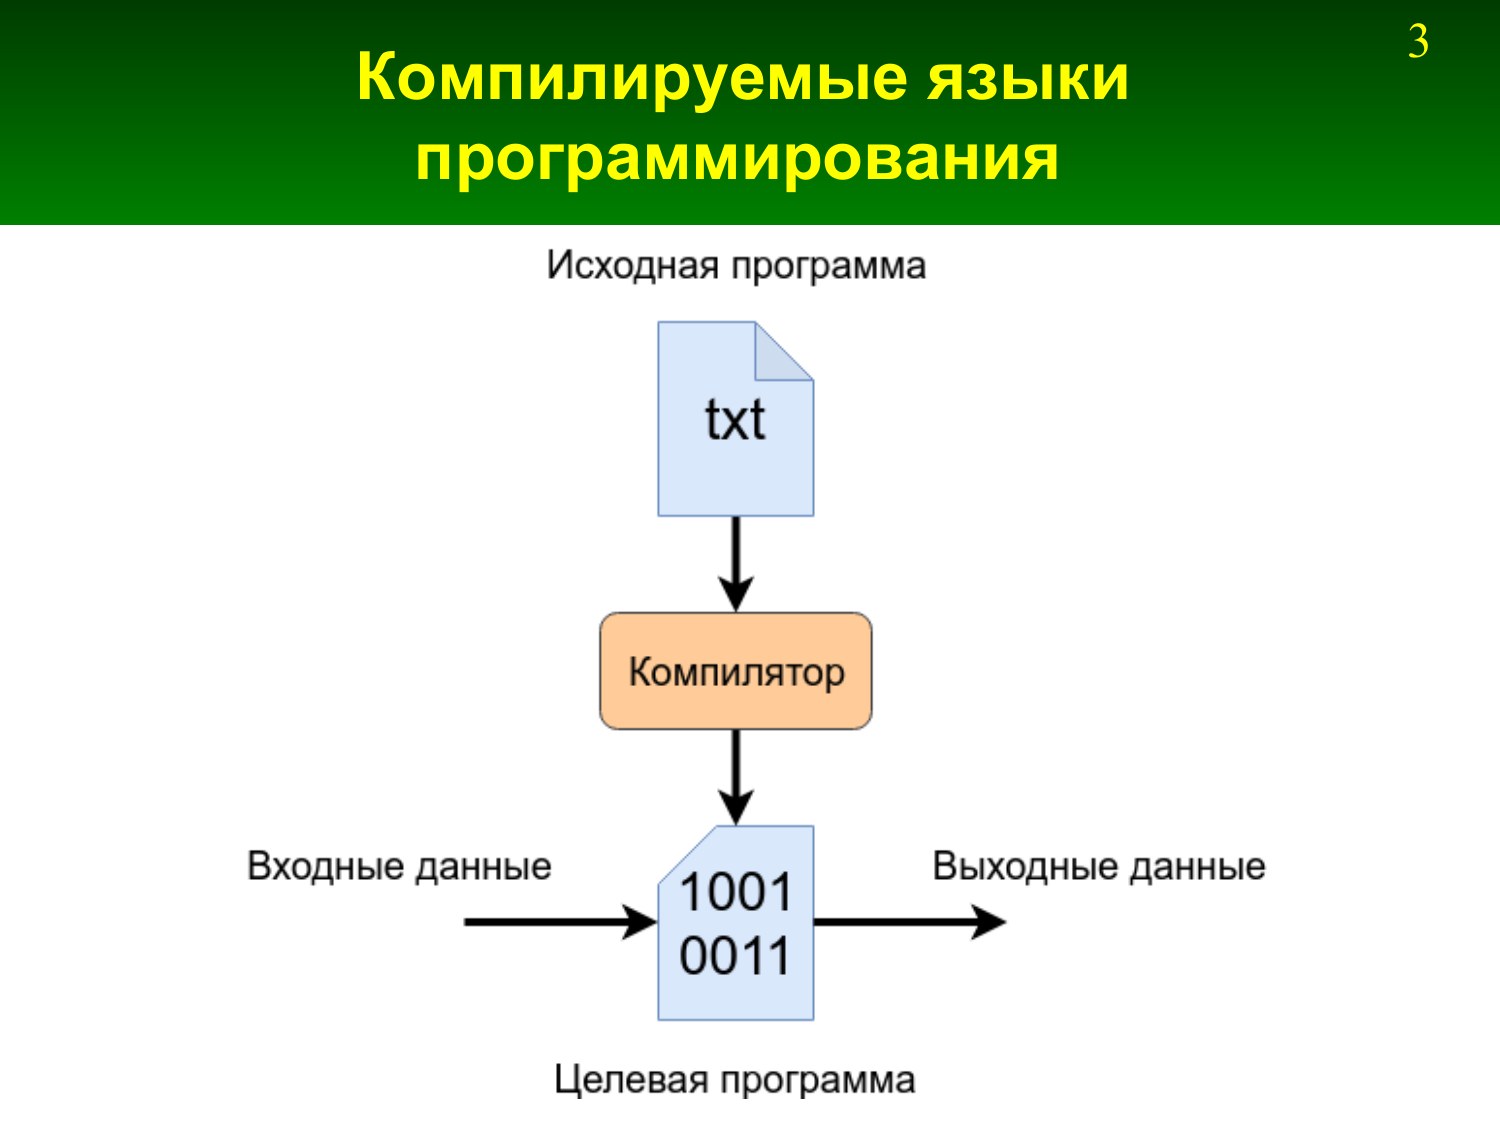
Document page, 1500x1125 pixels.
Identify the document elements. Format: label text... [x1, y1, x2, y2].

title Компилируемые языки программирования [88, 18, 1389, 207]
picture [206, 242, 1294, 1099]
